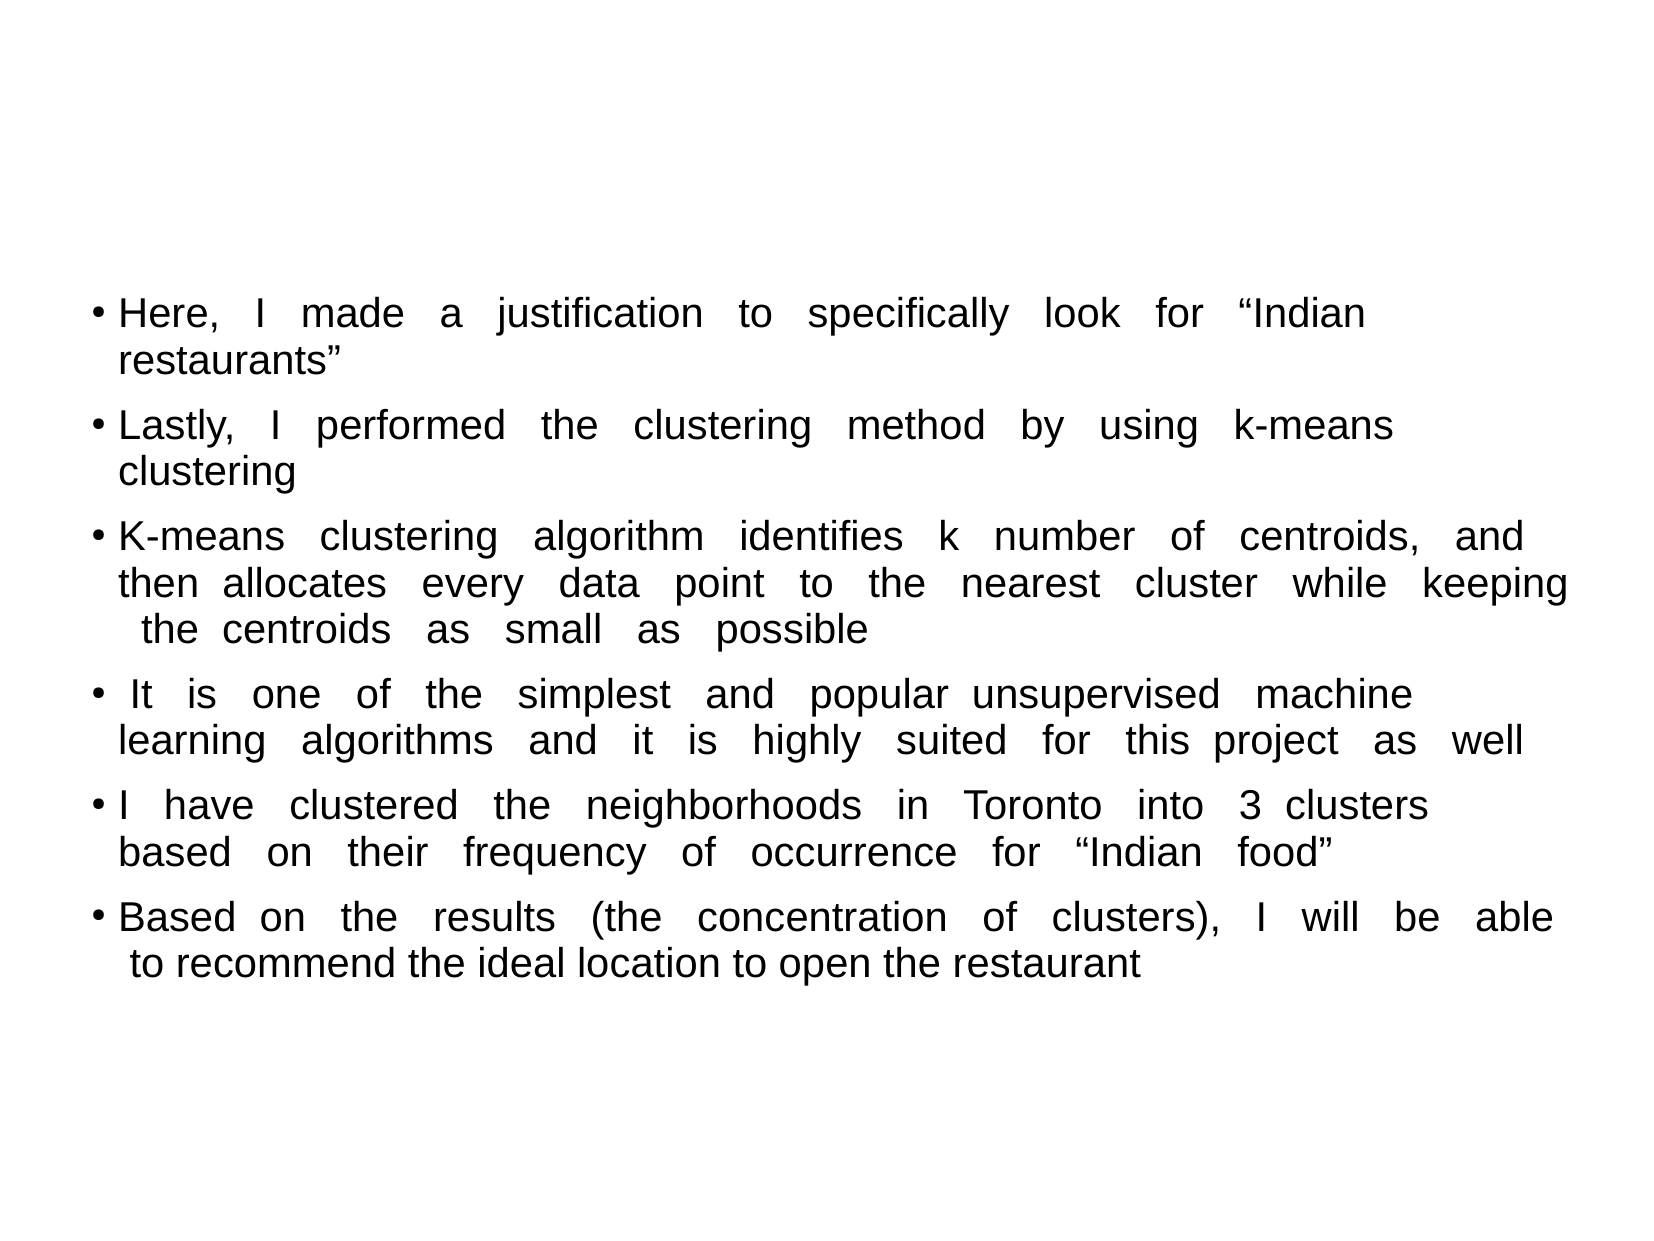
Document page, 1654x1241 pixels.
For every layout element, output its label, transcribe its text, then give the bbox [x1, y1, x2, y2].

list Here, I made a justification to specifically look for “Indian restaurants” Lastly, I performed the clustering method by using k-means clustering K-means clustering algorithm identifies k number of centroids, and then allocates every data point to the nearest cluster while keeping the centroids as small as possible It is one of the simplest and popular unsupervised machine learning algorithms and it is highly suited for this project as well I have clustered the neighborhoods in Toronto into 3 clusters based on their frequency of occurrence for “Indian food” Based on the results (the concentration of clusters), I will be able to recommend the ideal location to open the restaurant [82, 290, 1571, 1010]
